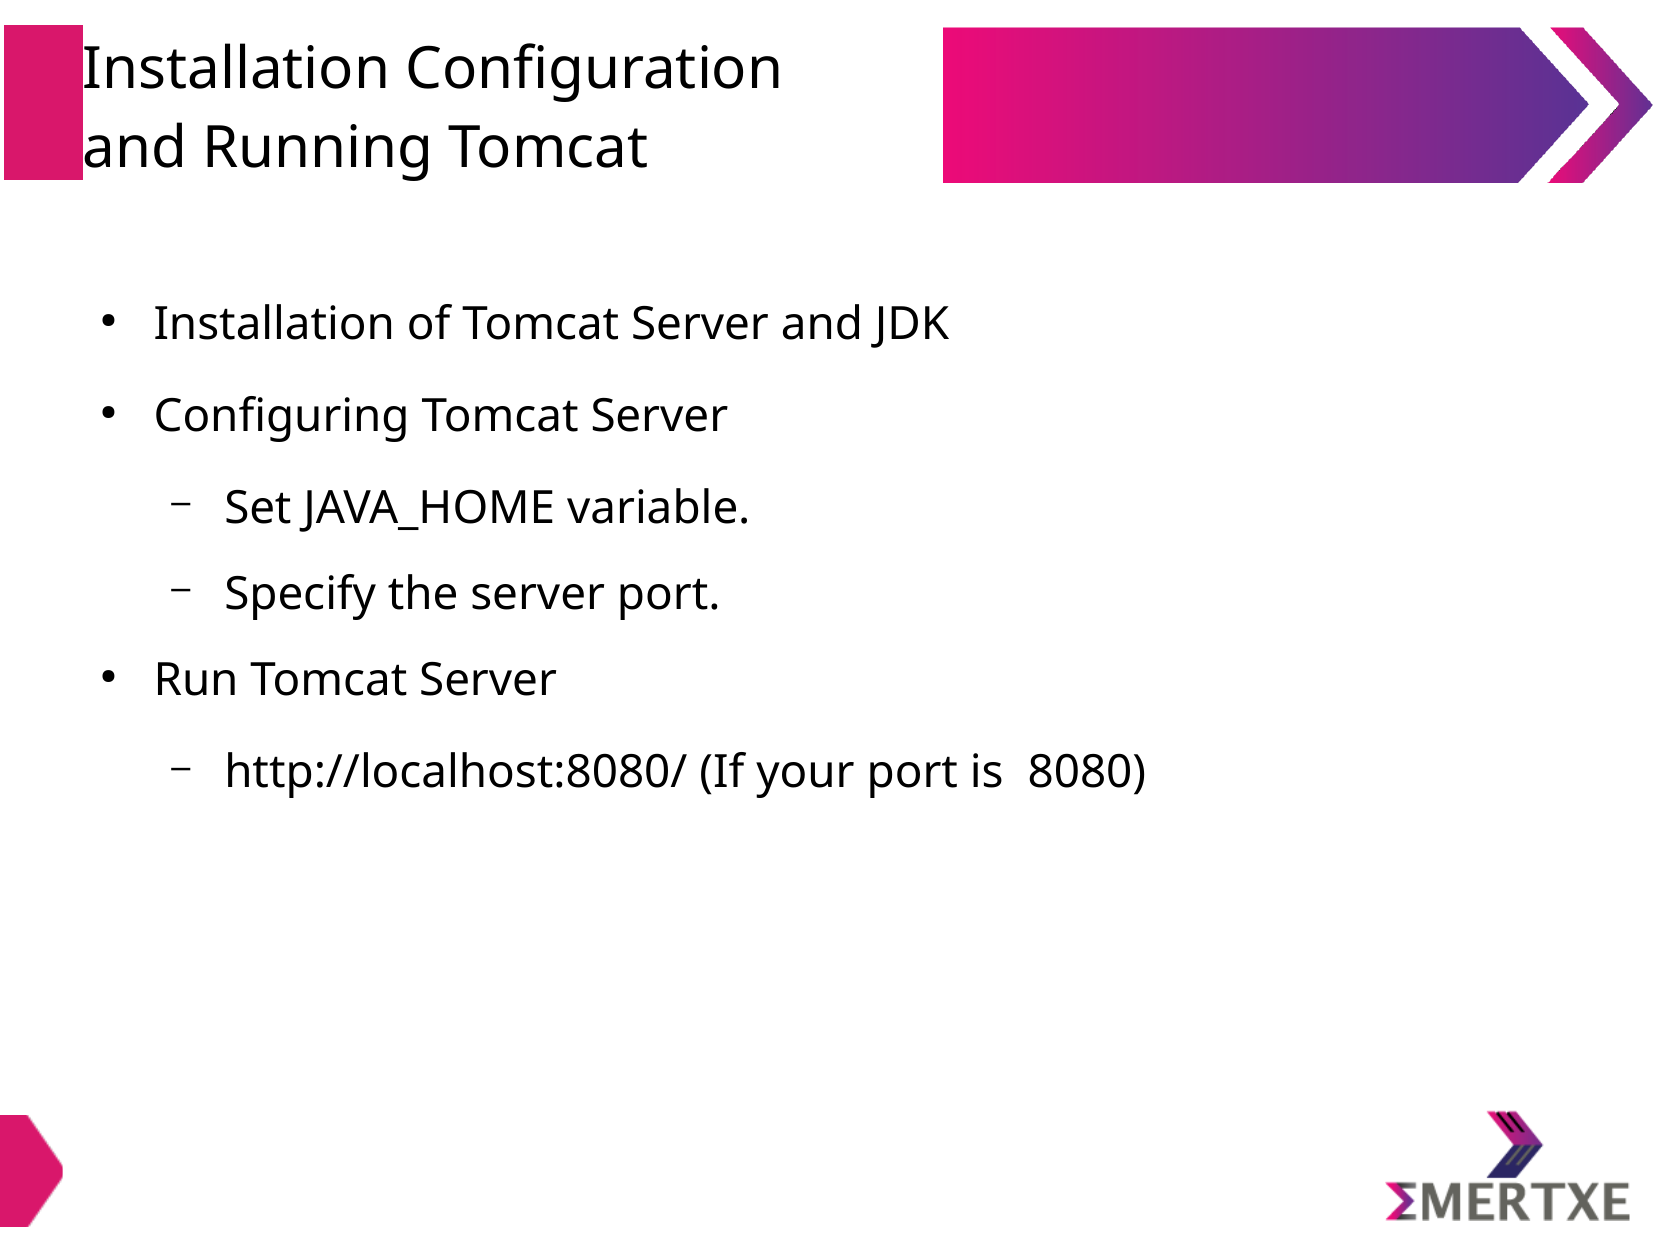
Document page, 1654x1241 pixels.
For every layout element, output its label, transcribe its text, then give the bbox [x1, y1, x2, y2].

title Installation Configuration and Running Tomcat [82, 2, 1571, 210]
picture [1571, 27, 1653, 183]
list Installation of Tomcat Server and JDK Configuring Tomcat Server Set JAVA_HOME variable. Specify the server port. Run Tomcat Server http://localhost:8080/ (If your port is 8080) [82, 290, 1571, 1010]
picture [1385, 1107, 1631, 1221]
